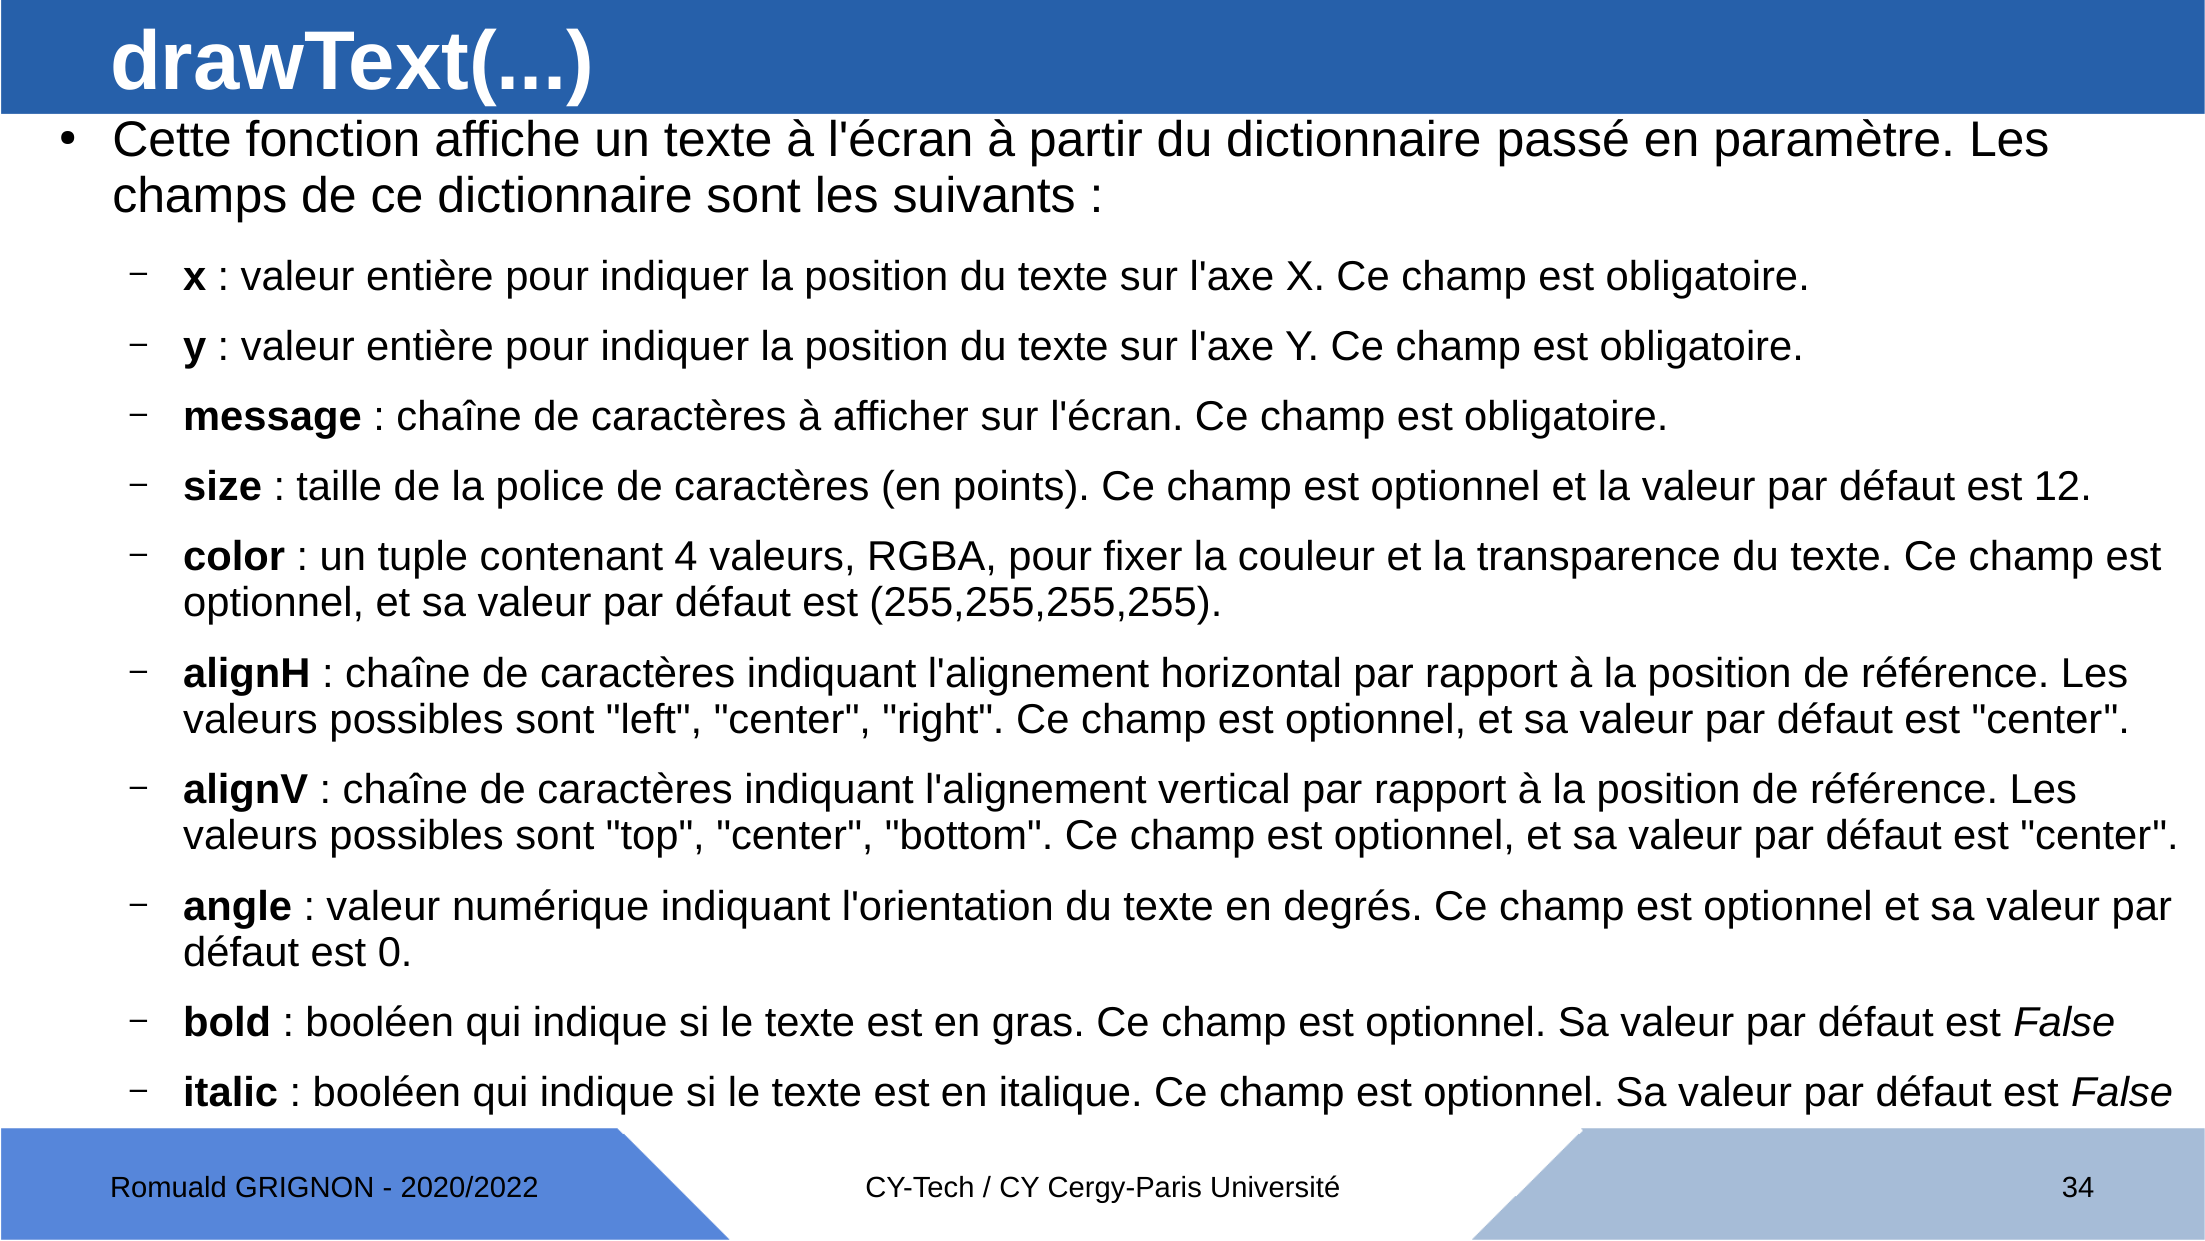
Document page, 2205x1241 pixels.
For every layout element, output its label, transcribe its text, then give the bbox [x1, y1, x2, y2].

list Cette fonction affiche un texte à l'écran à partir du dictionnaire passé en paramètre. Les champs de ce dictionnaire sont les suivants : x : valeur entière pour indiquer la position du texte sur l'axe X. Ce champ est obligatoire. y : valeur entière pour indiquer la position du texte sur l'axe Y. Ce champ est obligatoire. message : chaîne de caractères à afficher sur l'écran. Ce champ est obligatoire. size : taille de la police de caractères (en points). Ce champ est optionnel et la valeur par défaut est 12. color : un tuple contenant 4 valeurs, RGBA, pour fixer la couleur et la transparence du texte. Ce champ est optionnel, et sa valeur par défaut est (255,255,255,255). alignH : chaîne de caractères indiquant l'alignement horizontal par rapport à la position de référence. Les valeurs possibles sont "left", "center", "right". Ce champ est optionnel, et sa valeur par défaut est "center". alignV : chaîne de caractères indiquant l'alignement vertical par rapport à la position de référence. Les valeurs possibles sont "top", "center", "bottom". Ce champ est optionnel, et sa valeur par défaut est "center". angle : valeur numérique indiquant l'orientation du texte en degrés. Ce champ est optionnel et sa valeur par défaut est 0. bold : booléen qui indique si le texte est en gras. Ce champ est optionnel. Sa valeur par défaut est False italic : booléen qui indique si le texte est en italique. Ce champ est optionnel. Sa valeur par défaut est False [41, 182, 2191, 1130]
picture [0, 0, 2205, 1241]
title drawText(...) [110, 49, 2095, 182]
